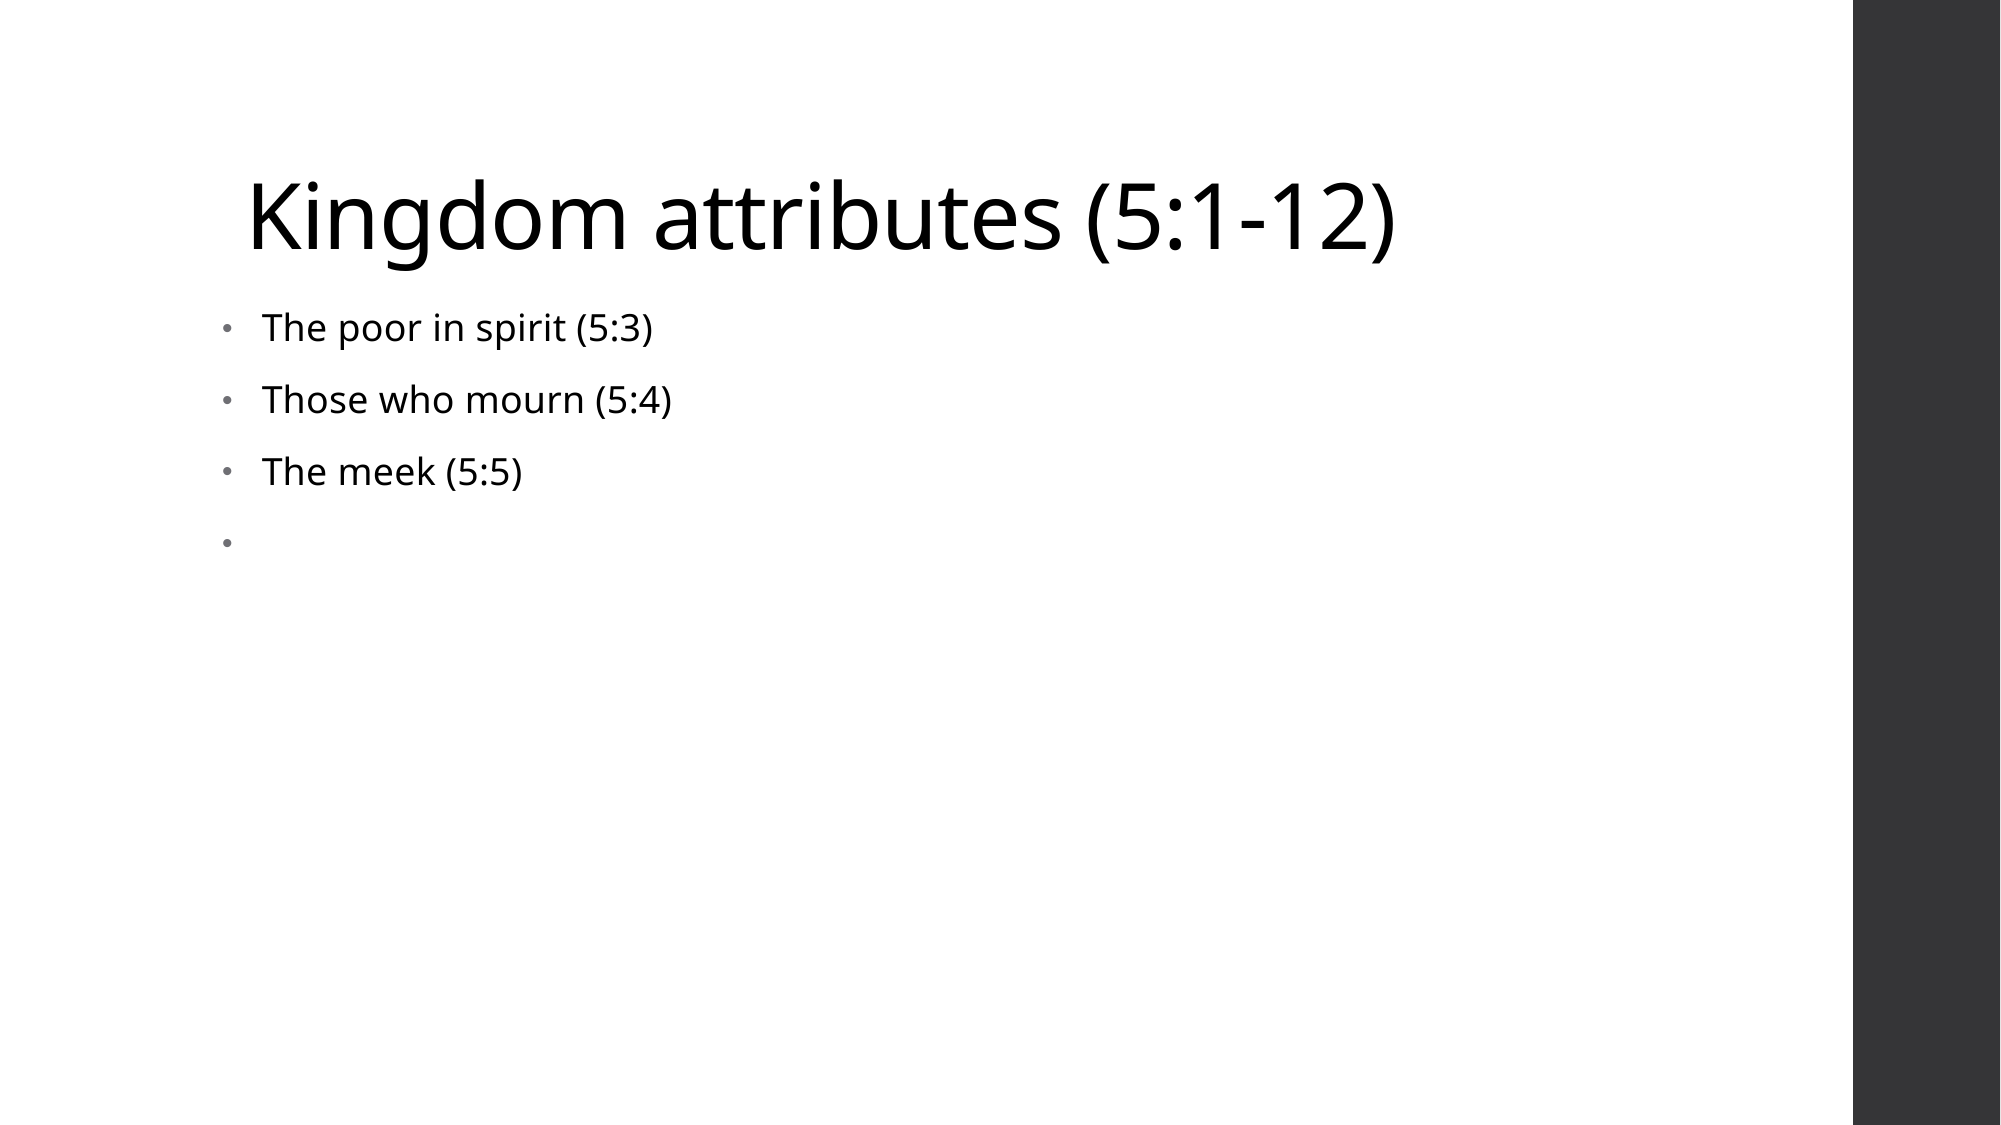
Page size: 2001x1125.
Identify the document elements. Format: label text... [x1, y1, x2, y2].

list The poor in spirit (5:3) Those who mourn (5:4) The meek (5:5) [206, 299, 1617, 1014]
title Kingdom attributes (5:1-12) [206, 60, 1797, 278]
